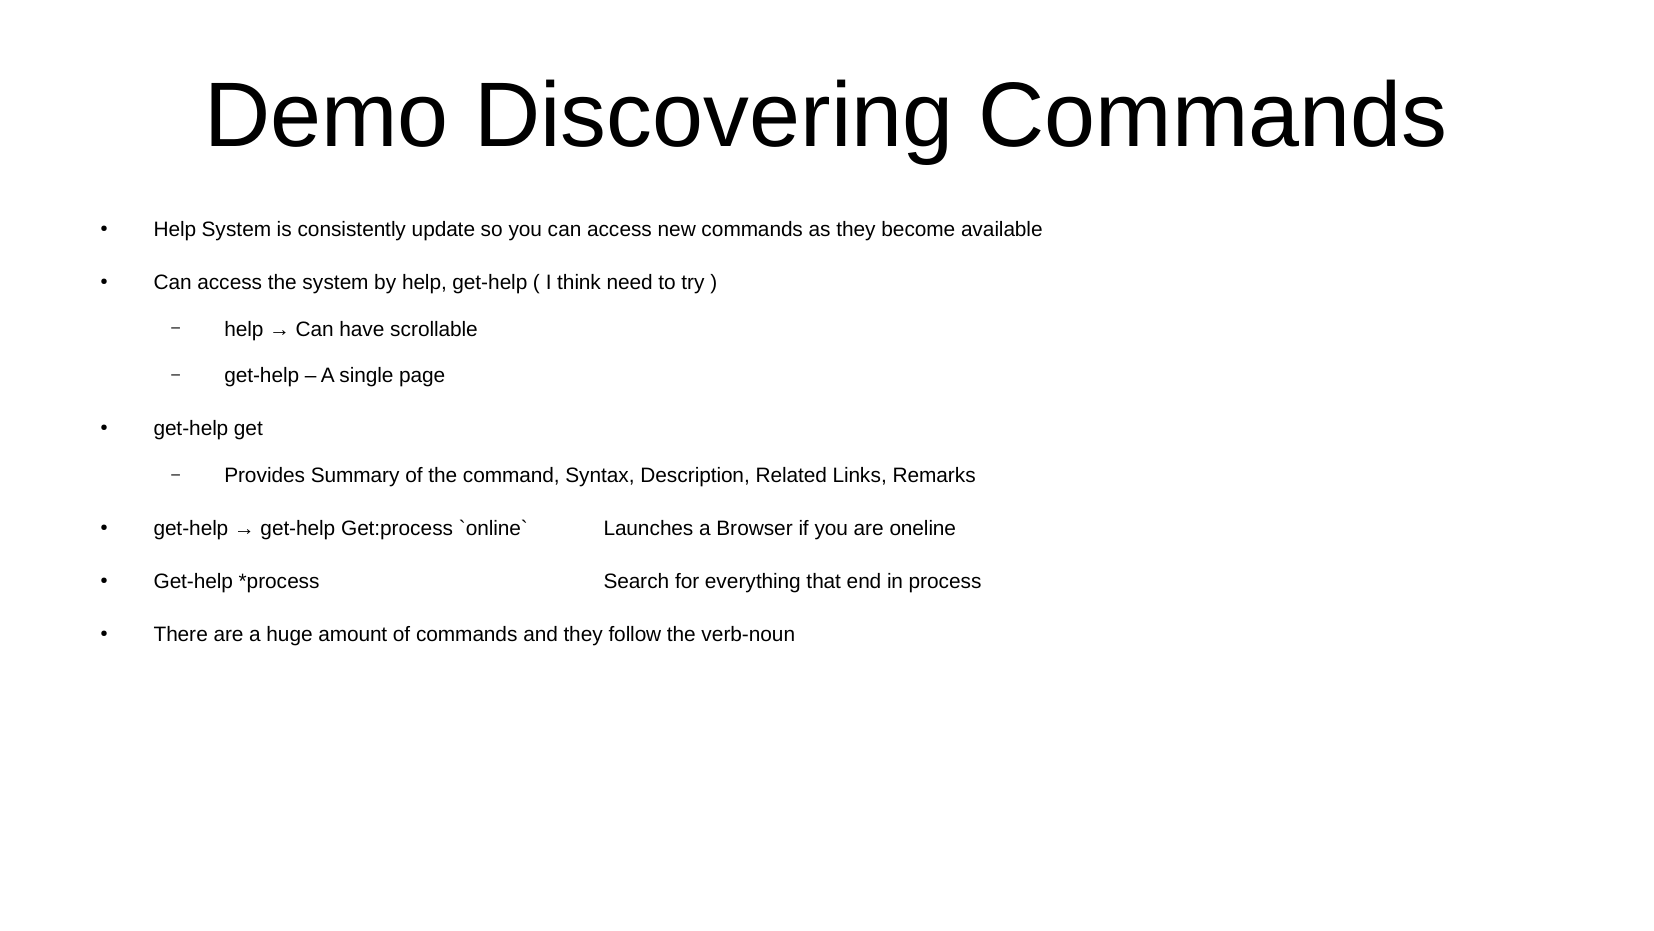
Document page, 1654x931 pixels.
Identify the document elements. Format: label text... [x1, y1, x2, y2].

title Demo Discovering Commands [82, 37, 1571, 193]
list Help System is consistently update so you can access new commands as they become available Can access the system by help, get-help ( I think need to try ) help → Can have scrollable get-help – A single page get-help get Provides Summary of the command, Syntax, Description, Related Links, Remarks get-help → get-help Get:process `online` Launches a Browser if you are oneline Get-help *process Search for everything that end in process There are a huge amount of commands and they follow the verb-noun [82, 217, 1576, 916]
